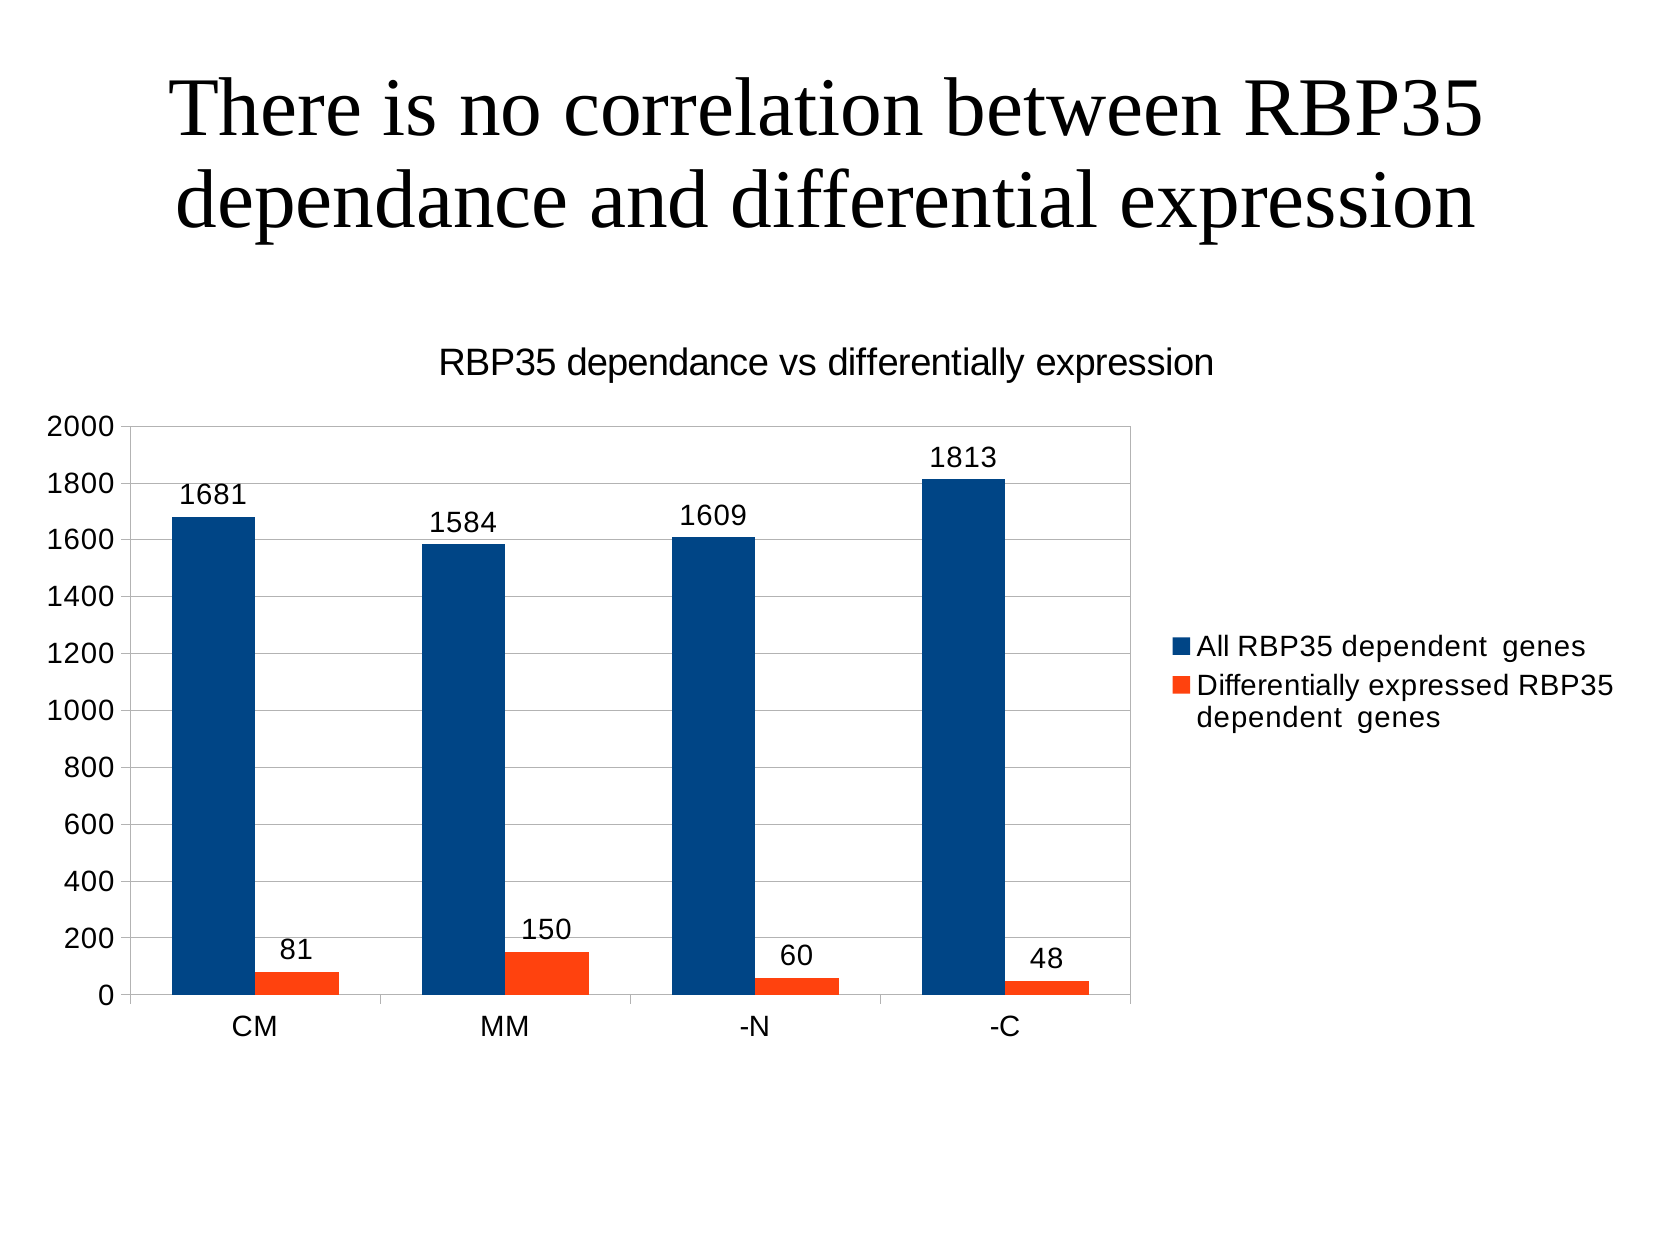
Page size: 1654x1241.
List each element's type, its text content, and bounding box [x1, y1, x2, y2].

chart [14, 306, 1638, 1058]
title There is no correlation between RBP35 dependance and differential expression [82, 49, 1571, 257]
